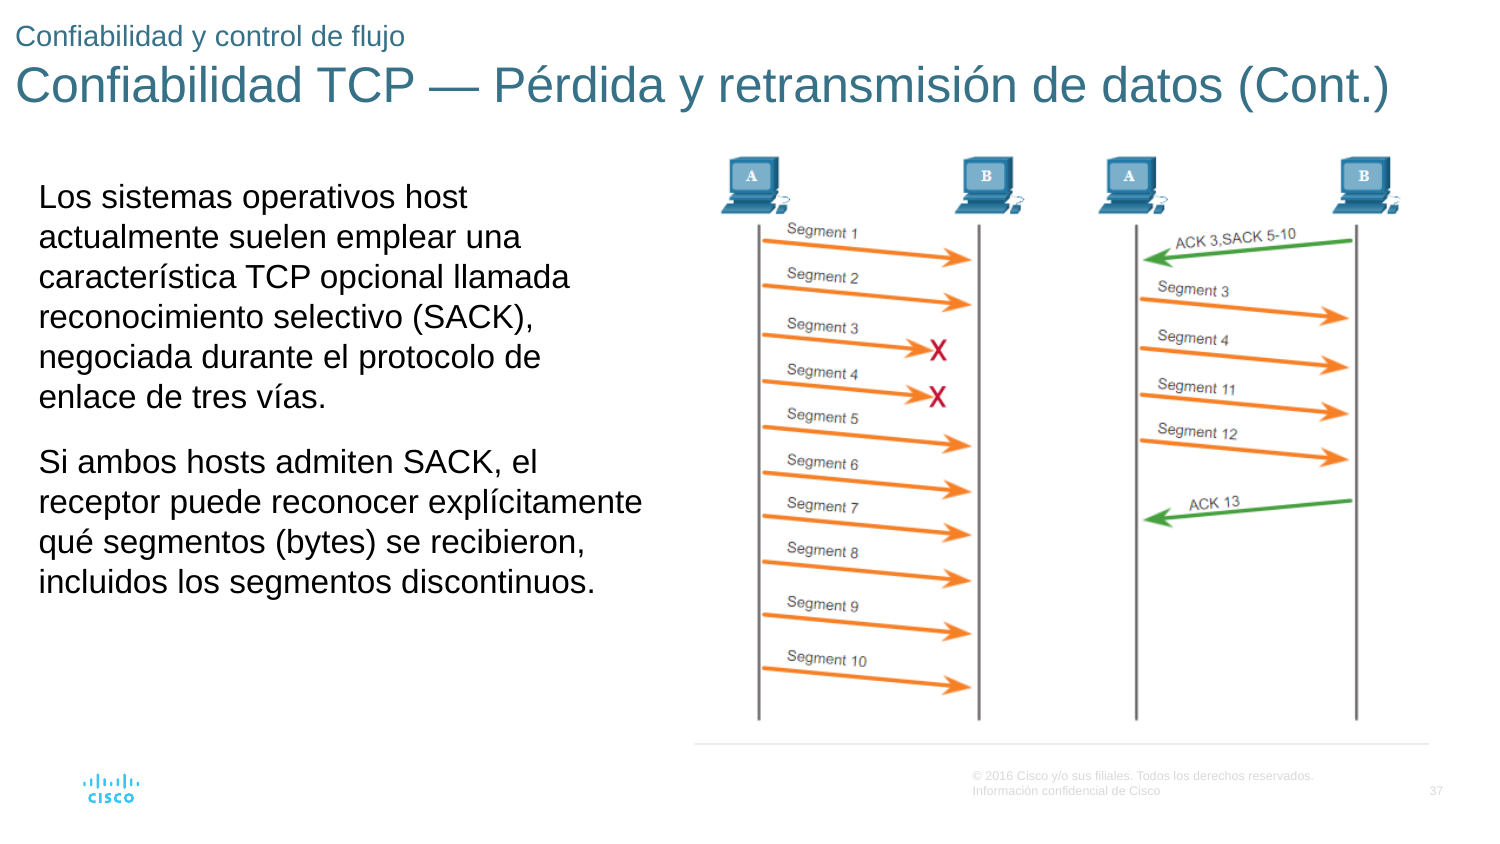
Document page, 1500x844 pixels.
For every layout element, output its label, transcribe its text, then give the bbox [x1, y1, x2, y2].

title Confiabilidad y control de flujo Confiabilidad TCP — Pérdida y retransmisión de datos (Cont.) [0, 3, 1500, 128]
picture [694, 135, 1429, 747]
list Los sistemas operativos host actualmente suelen emplear una característica TCP opcional llamada reconocimiento selectivo (SACK), negociada durante el protocolo de enlace de tres vías. Si ambos hosts admiten SACK, el receptor puede reconocer explícitamente qué segmentos (bytes) se recibieron, incluidos los segmentos discontinuos. [23, 168, 675, 813]
